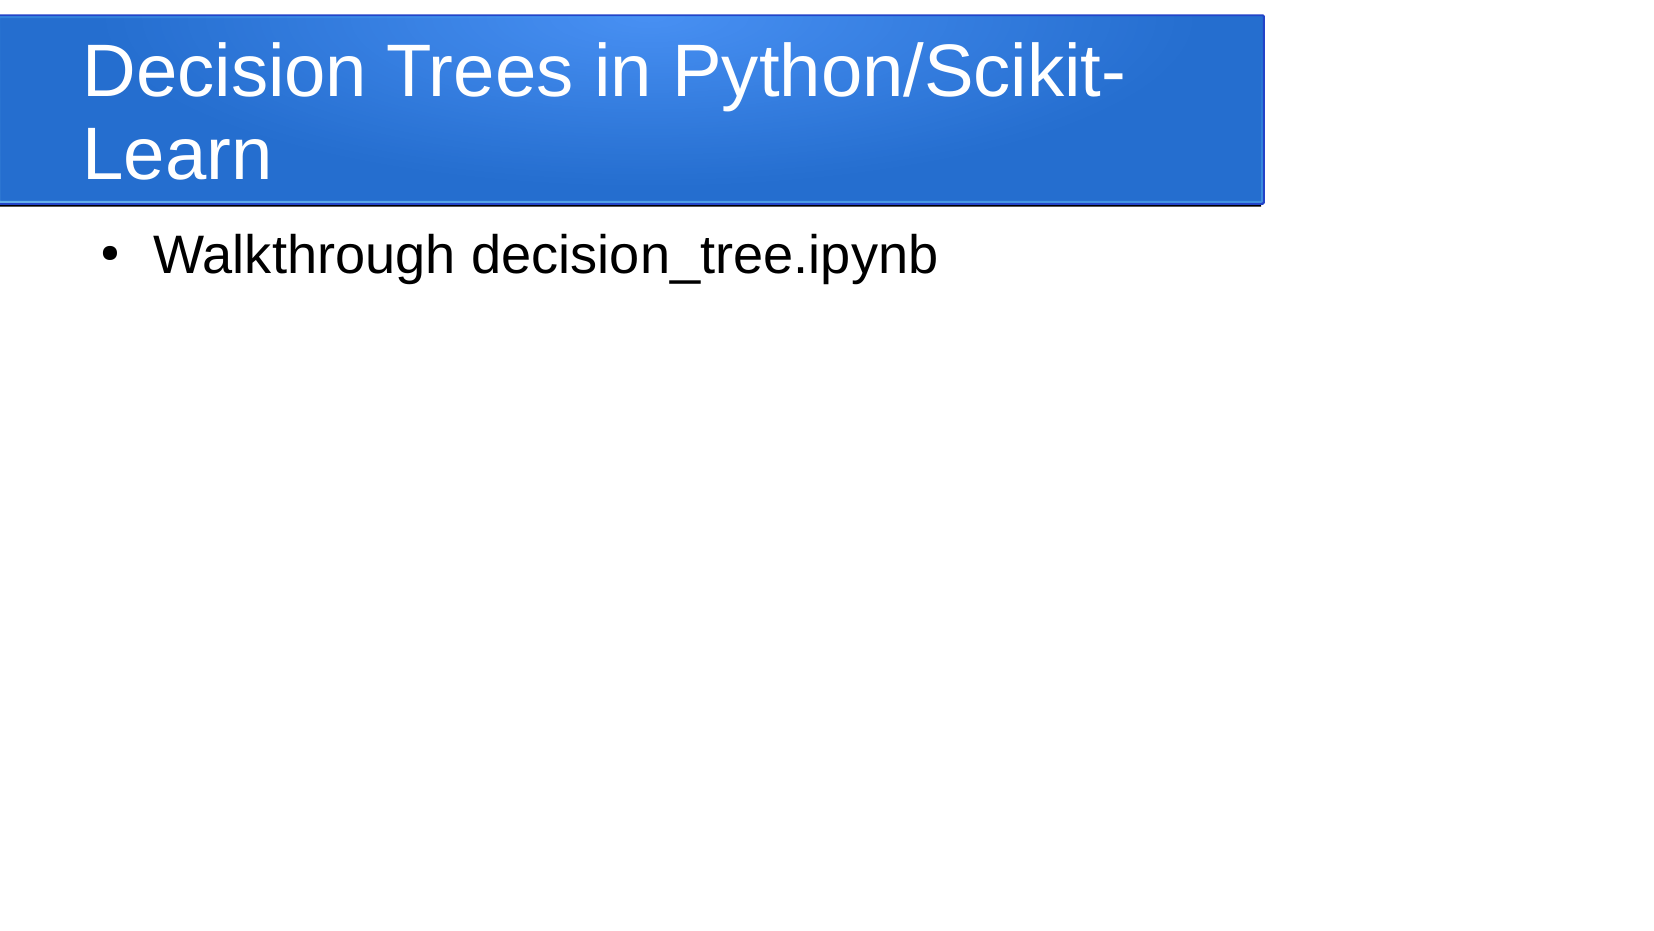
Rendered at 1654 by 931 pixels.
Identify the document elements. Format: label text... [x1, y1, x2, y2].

title Decision Trees in Python/Scikit-Learn [82, 35, 1235, 189]
list Walkthrough decision_tree.ipynb [82, 224, 1571, 764]
